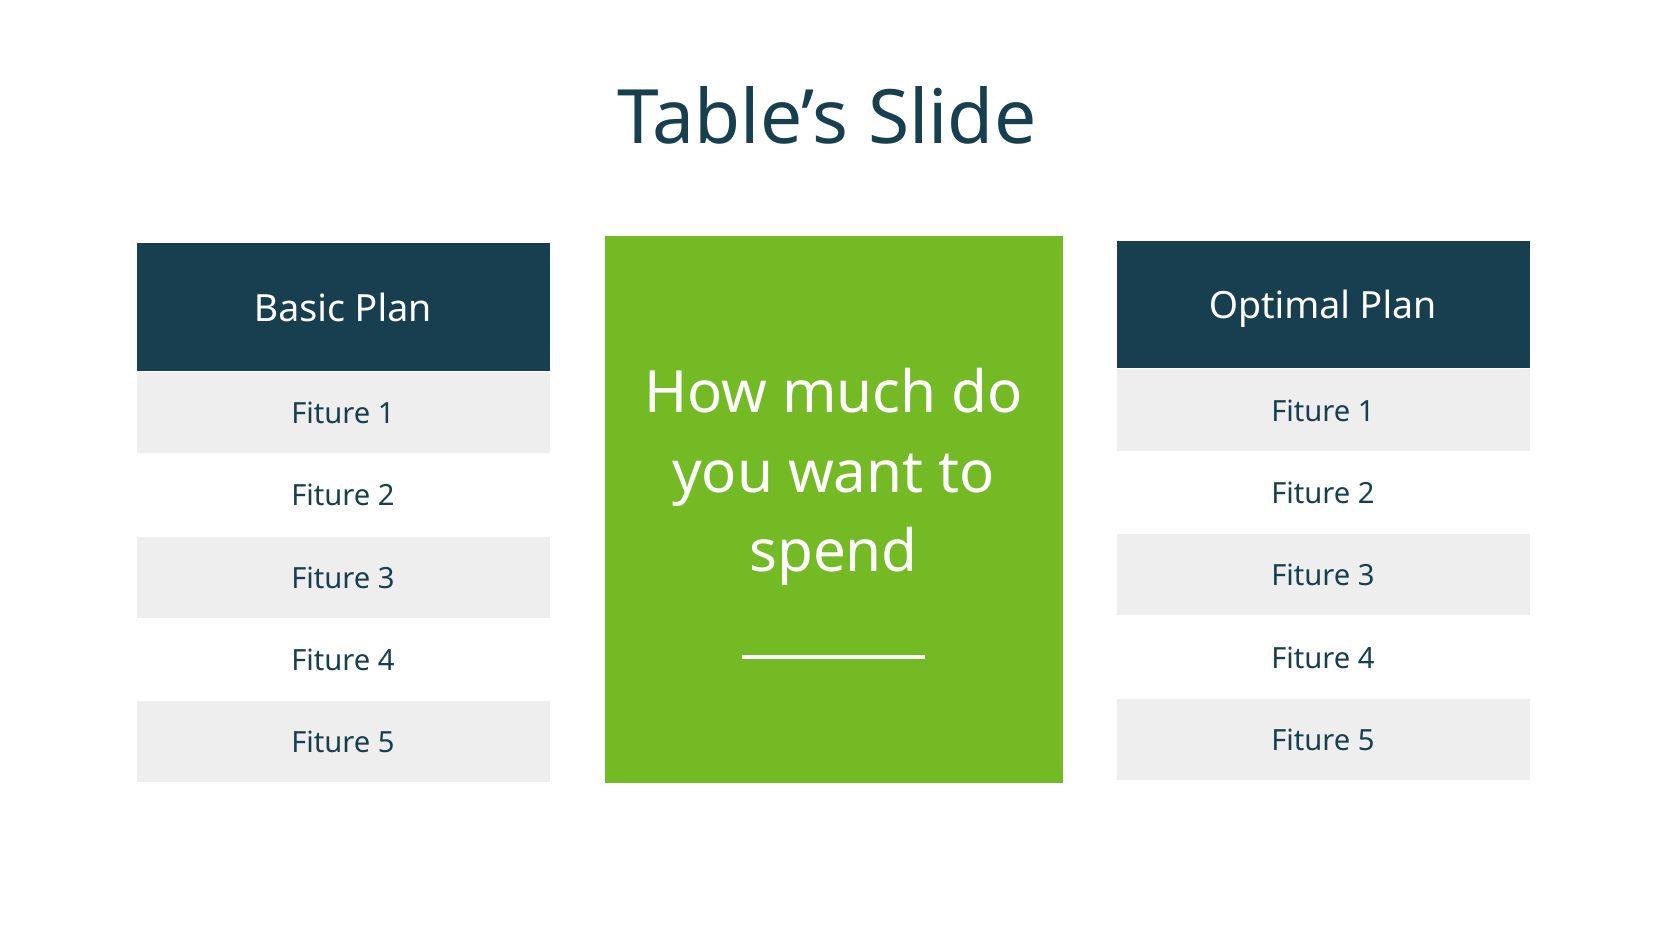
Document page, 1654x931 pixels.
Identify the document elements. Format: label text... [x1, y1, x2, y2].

table_cell Fiture 1 [1117, 369, 1530, 451]
table_header How much do you want to spend [605, 236, 1063, 783]
table_cell Fiture 1 [137, 372, 550, 453]
table_cell Fiture 4 [137, 619, 550, 700]
table_cell Fiture 3 [137, 537, 550, 618]
table_header Basic Plan [137, 243, 550, 371]
table_cell Fiture 2 [137, 454, 550, 536]
table_cell Fiture 4 [1117, 616, 1530, 698]
table_cell Fiture 2 [1117, 452, 1530, 533]
table_header Optimal Plan [1117, 241, 1530, 368]
title Table’s Slide [82, 37, 1571, 193]
table_cell Fiture 5 [1117, 699, 1530, 780]
table_cell Fiture 3 [1117, 534, 1530, 615]
table_cell Fiture 5 [137, 701, 550, 782]
